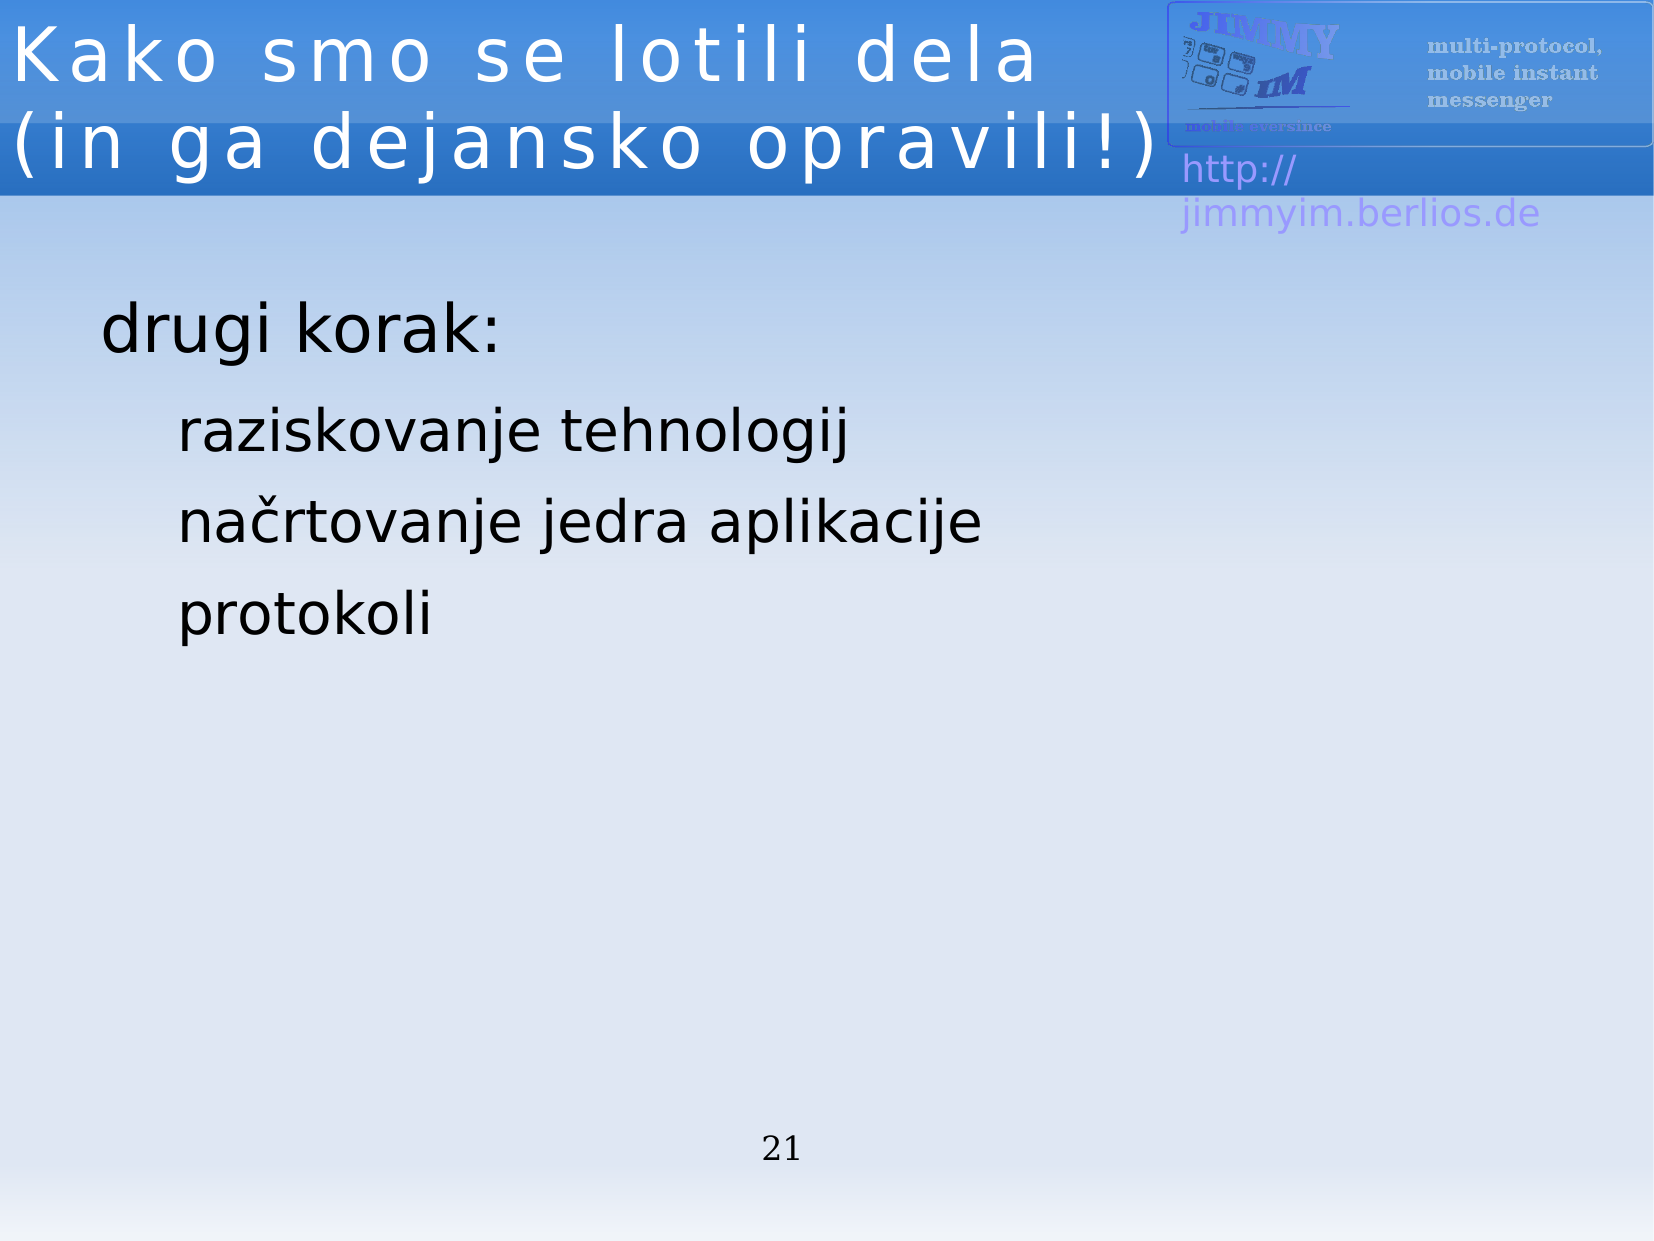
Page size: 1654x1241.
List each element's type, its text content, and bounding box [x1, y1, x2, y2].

list drugi korak: raziskovanje tehnologij načrtovanje jedra aplikacije protokoli [82, 290, 1571, 1094]
picture [0, 0, 1654, 1241]
title Kako smo se lotili dela (in ga dejansko opravili!) [11, 7, 1167, 192]
